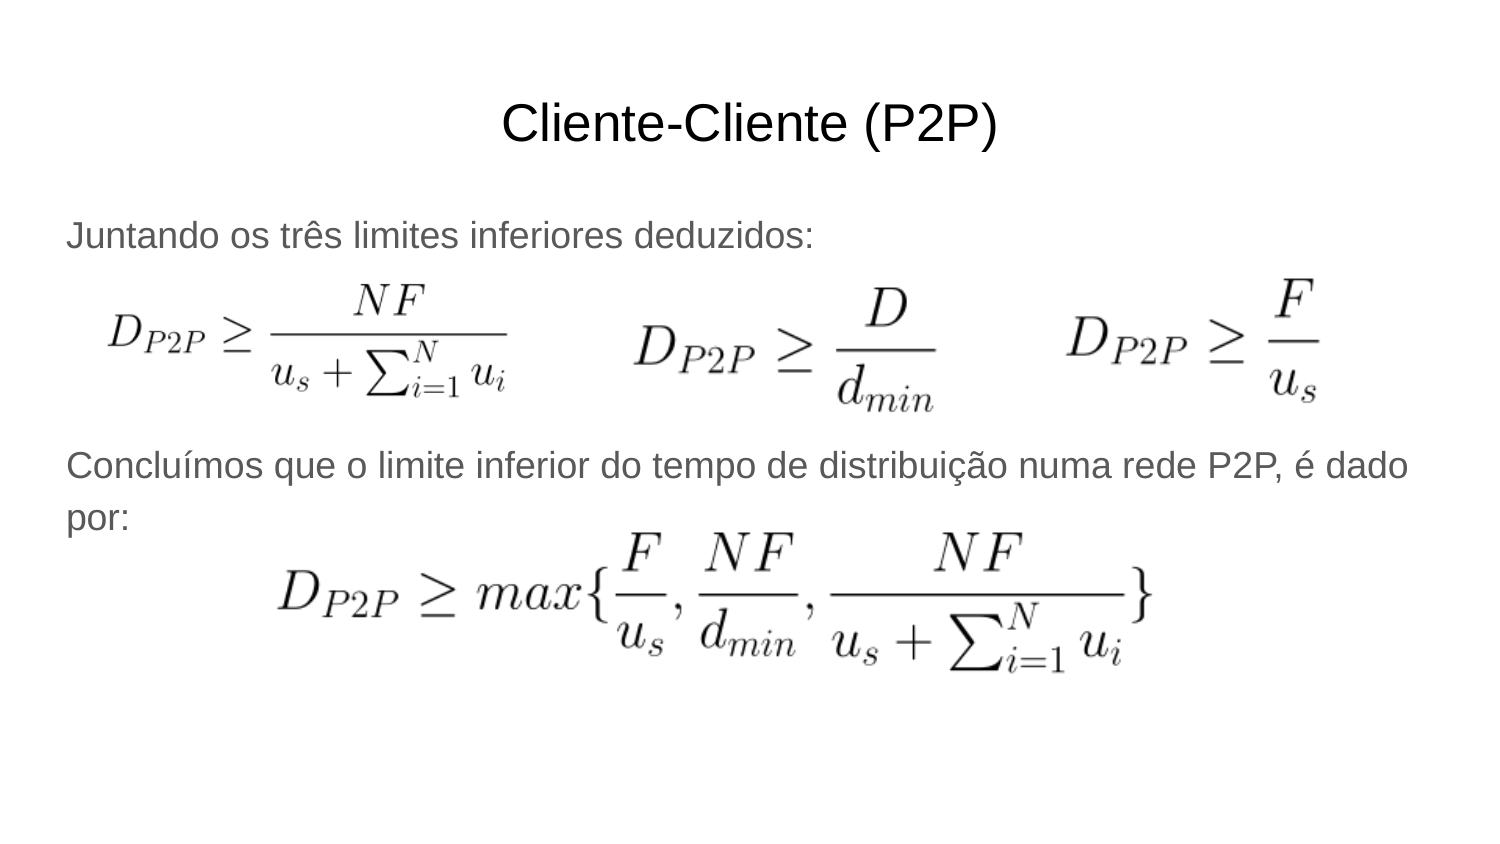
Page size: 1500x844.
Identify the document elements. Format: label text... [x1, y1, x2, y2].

list Juntando os três limites inferiores deduzidos: Concluímos que o limite inferior do tempo de distribuição numa rede P2P, é dado por: [51, 189, 1449, 750]
picture [617, 269, 954, 431]
picture [94, 269, 522, 412]
picture [1048, 260, 1339, 422]
title Cliente-Cliente (P2P) [51, 72, 1449, 167]
picture [261, 514, 1171, 691]
